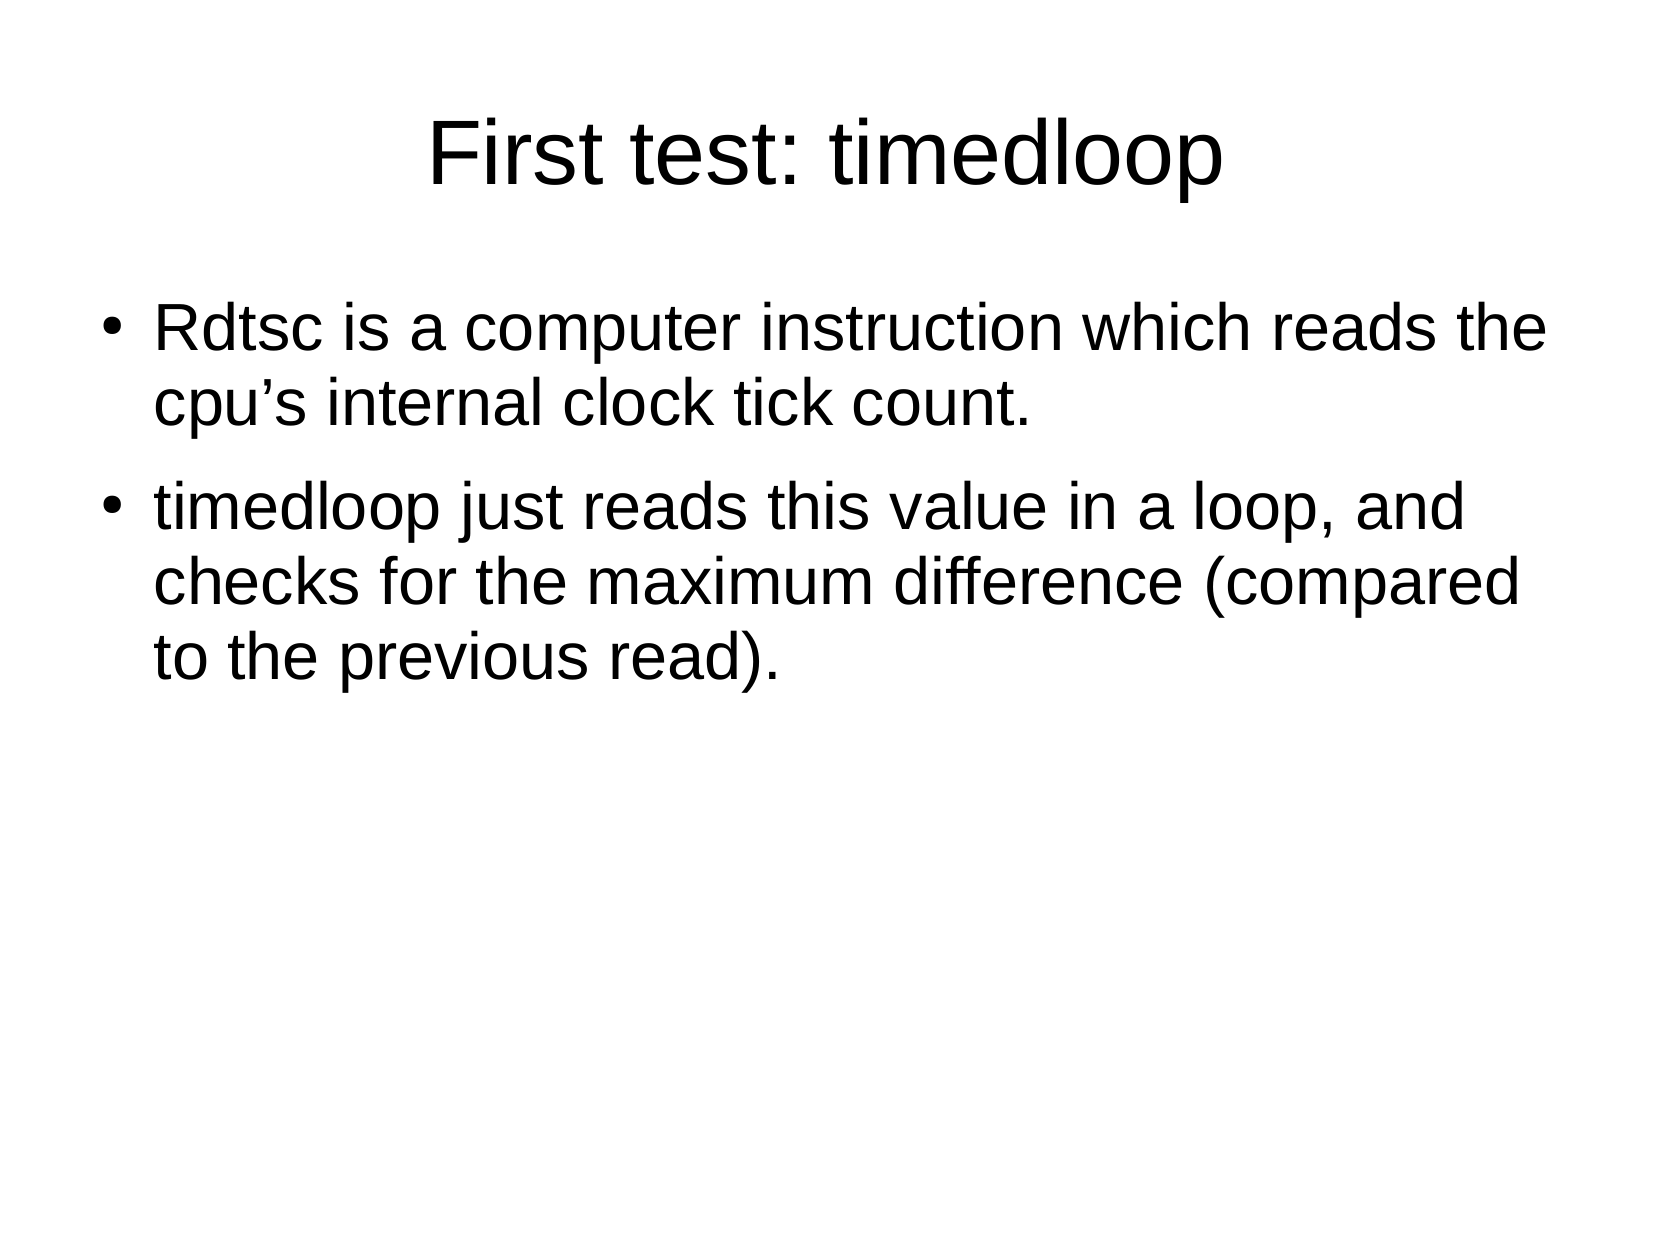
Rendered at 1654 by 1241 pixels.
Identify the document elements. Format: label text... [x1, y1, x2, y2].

list Rdtsc is a computer instruction which reads the cpu’s internal clock tick count. timedloop just reads this value in a loop, and checks for the maximum difference (compared to the previous read). [82, 290, 1571, 1010]
title First test: timedloop [82, 49, 1571, 257]
